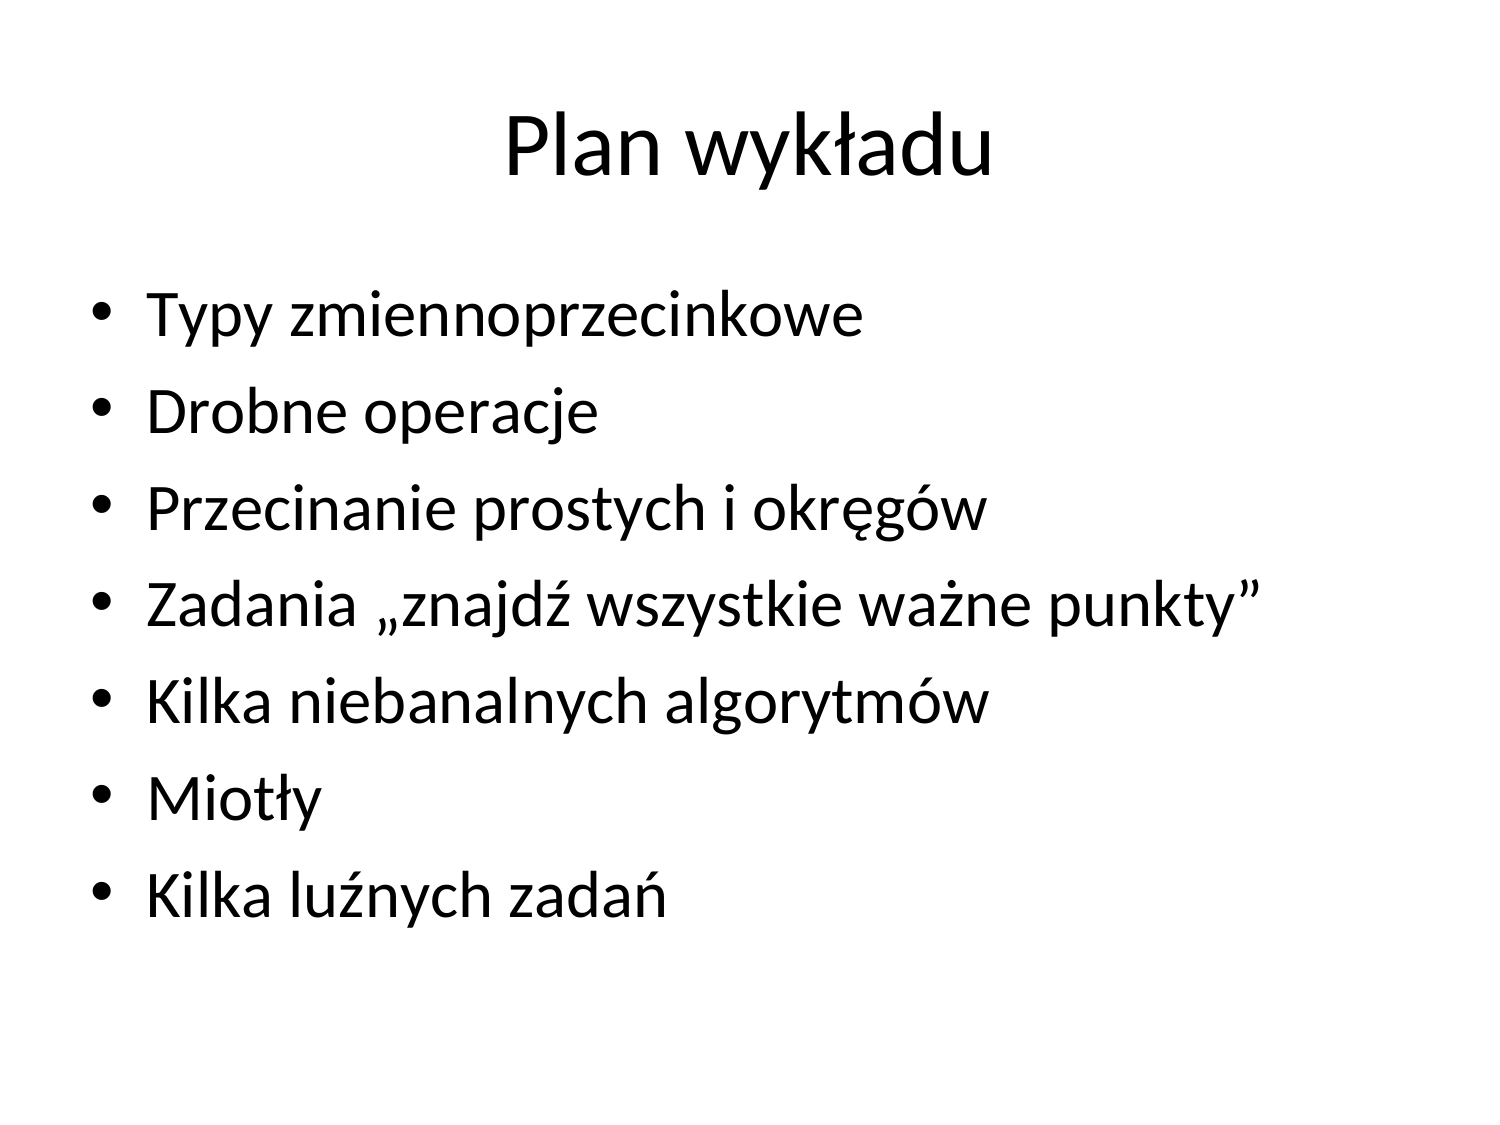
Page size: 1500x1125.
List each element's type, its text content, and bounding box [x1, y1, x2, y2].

title Plan wykładu [75, 45, 1426, 233]
list Typy zmiennoprzecinkowe Drobne operacje Przecinanie prostych i okręgów Zadania „znajdź wszystkie ważne punkty” Kilka niebanalnych algorytmów Miotły Kilka luźnych zadań [75, 262, 1426, 1005]
